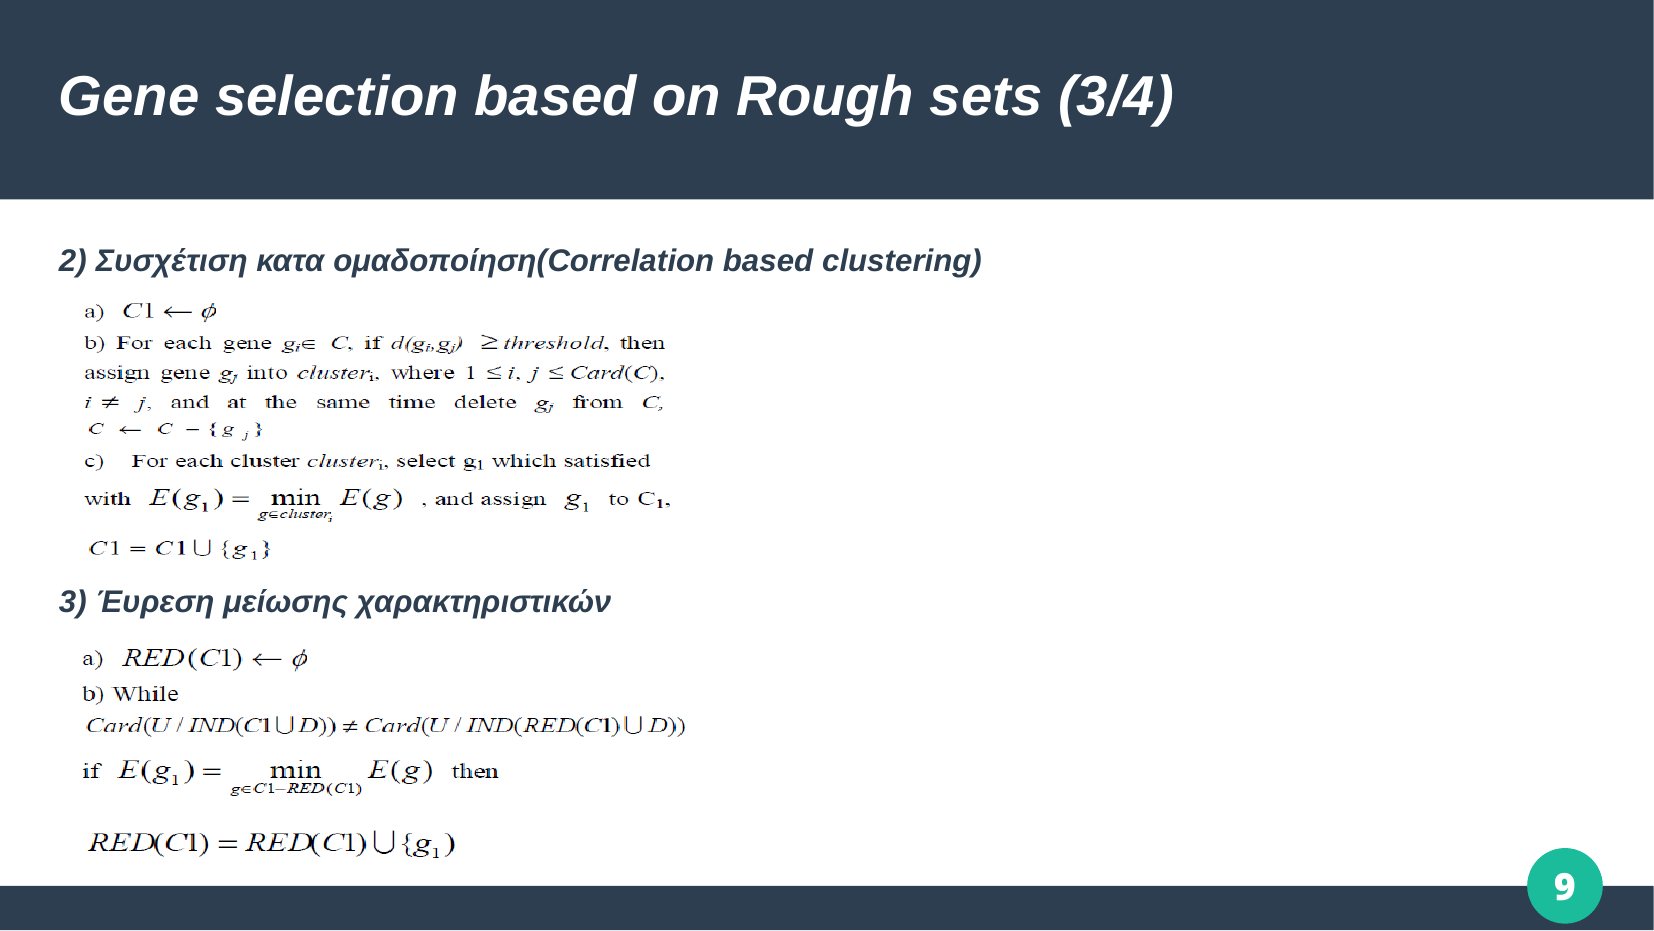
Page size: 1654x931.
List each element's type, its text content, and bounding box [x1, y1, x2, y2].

list 2) Συσχέτιση κατα ομαδοποίηση(Correlation based clustering) 3) Έυρεση μείωσης χαρακτηριστικών [59, 243, 1595, 864]
title Gene selection based on Rough sets (3/4) [59, 37, 1595, 156]
picture [75, 299, 676, 564]
picture [75, 644, 694, 863]
